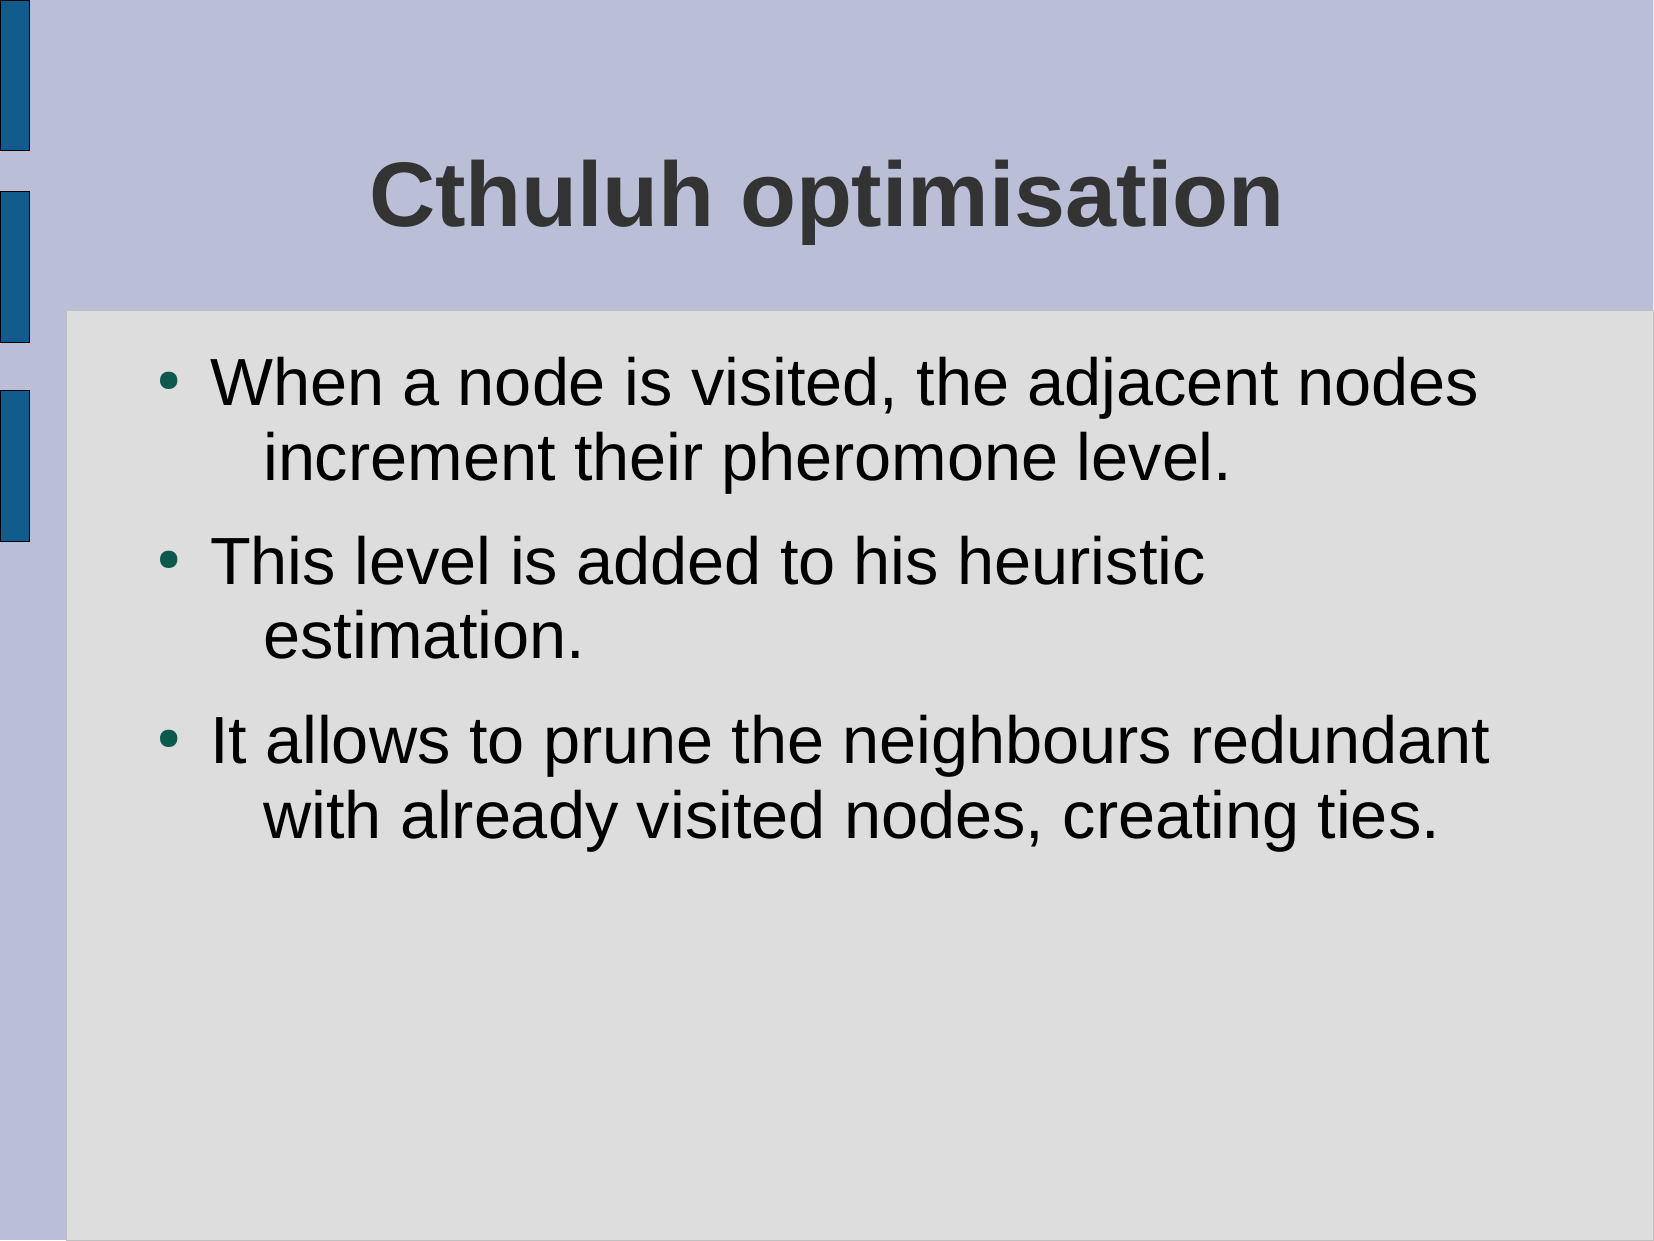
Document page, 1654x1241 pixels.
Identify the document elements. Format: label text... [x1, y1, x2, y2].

title Cthuluh optimisation [121, 91, 1534, 299]
list When a node is visited, the adjacent nodes increment their pheromone level. This level is added to his heuristic estimation. It allows to prune the neighbours redundant with already visited nodes, creating ties. [121, 344, 1534, 1127]
